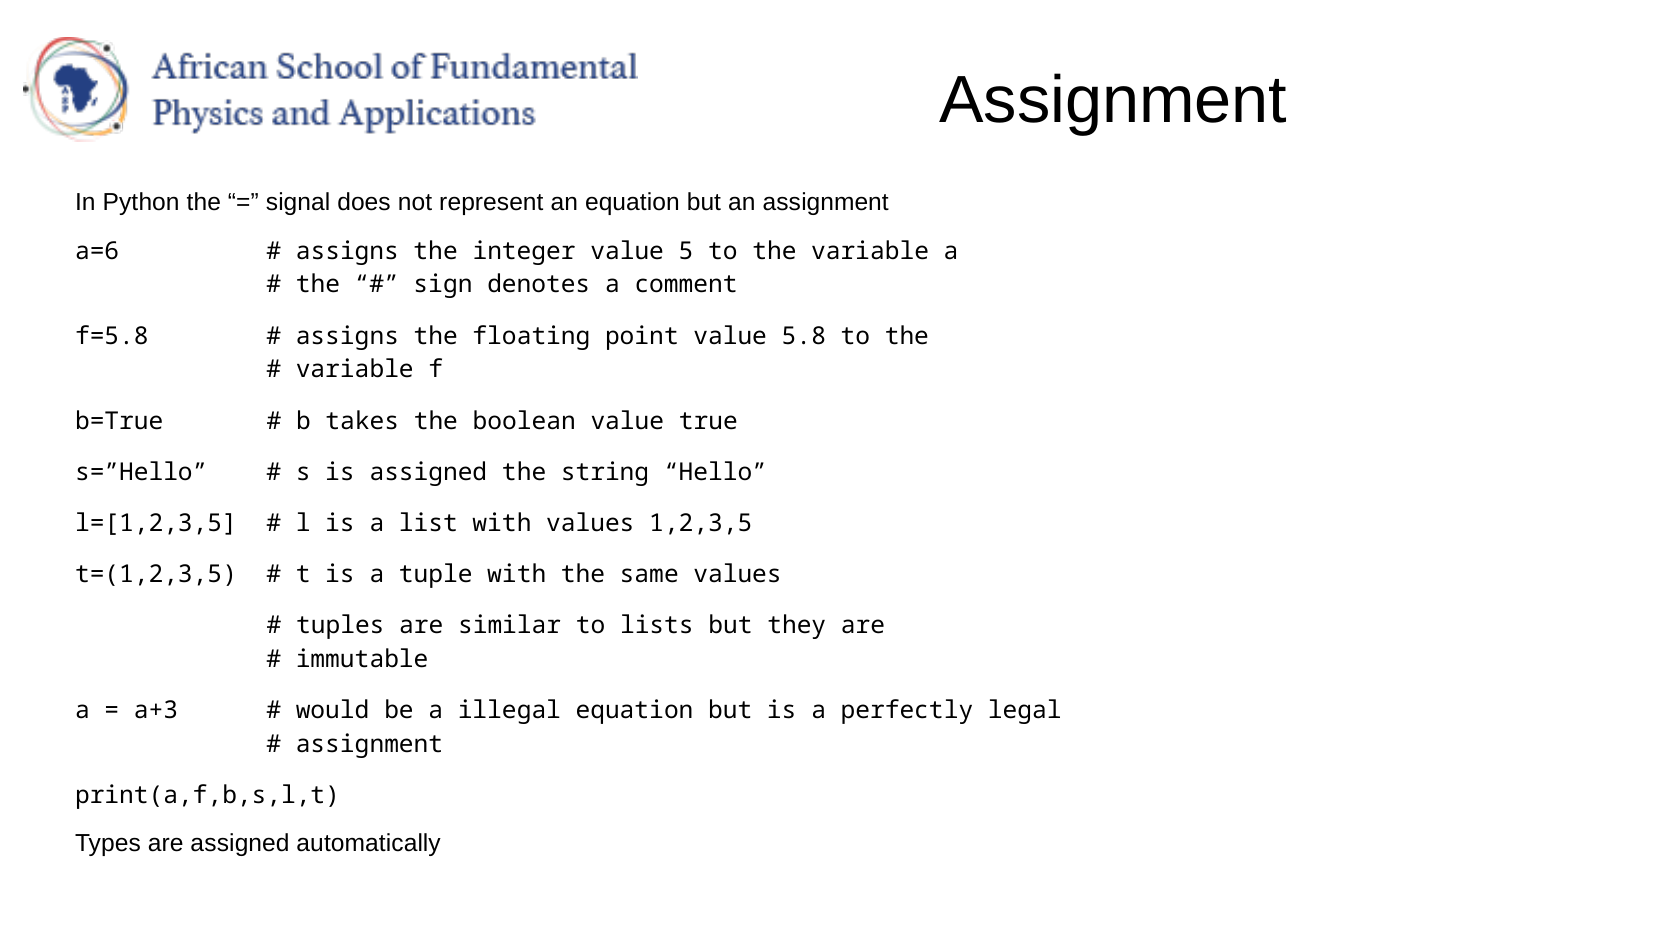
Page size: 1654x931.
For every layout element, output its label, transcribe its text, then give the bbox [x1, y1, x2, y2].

list In Python the “=” signal does not represent an equation but an assignment a=6 # assigns the integer value 5 to the variable a # the “#” sign denotes a comment f=5.8 # assigns the floating point value 5.8 to the # variable f b=True # b takes the boolean value true s=”Hello” # s is assigned the string “Hello” l=[1,2,3,5] # l is a list with values 1,2,3,5 t=(1,2,3,5) # t is a tuple with the same values # tuples are similar to lists but they are # immutable a = a+3 # would be a illegal equation but is a perfectly legal # assignment print(a,f,b,s,l,t) Types are assigned automatically [75, 187, 1564, 863]
title Assignment [635, 21, 1610, 177]
picture [23, 37, 635, 142]
